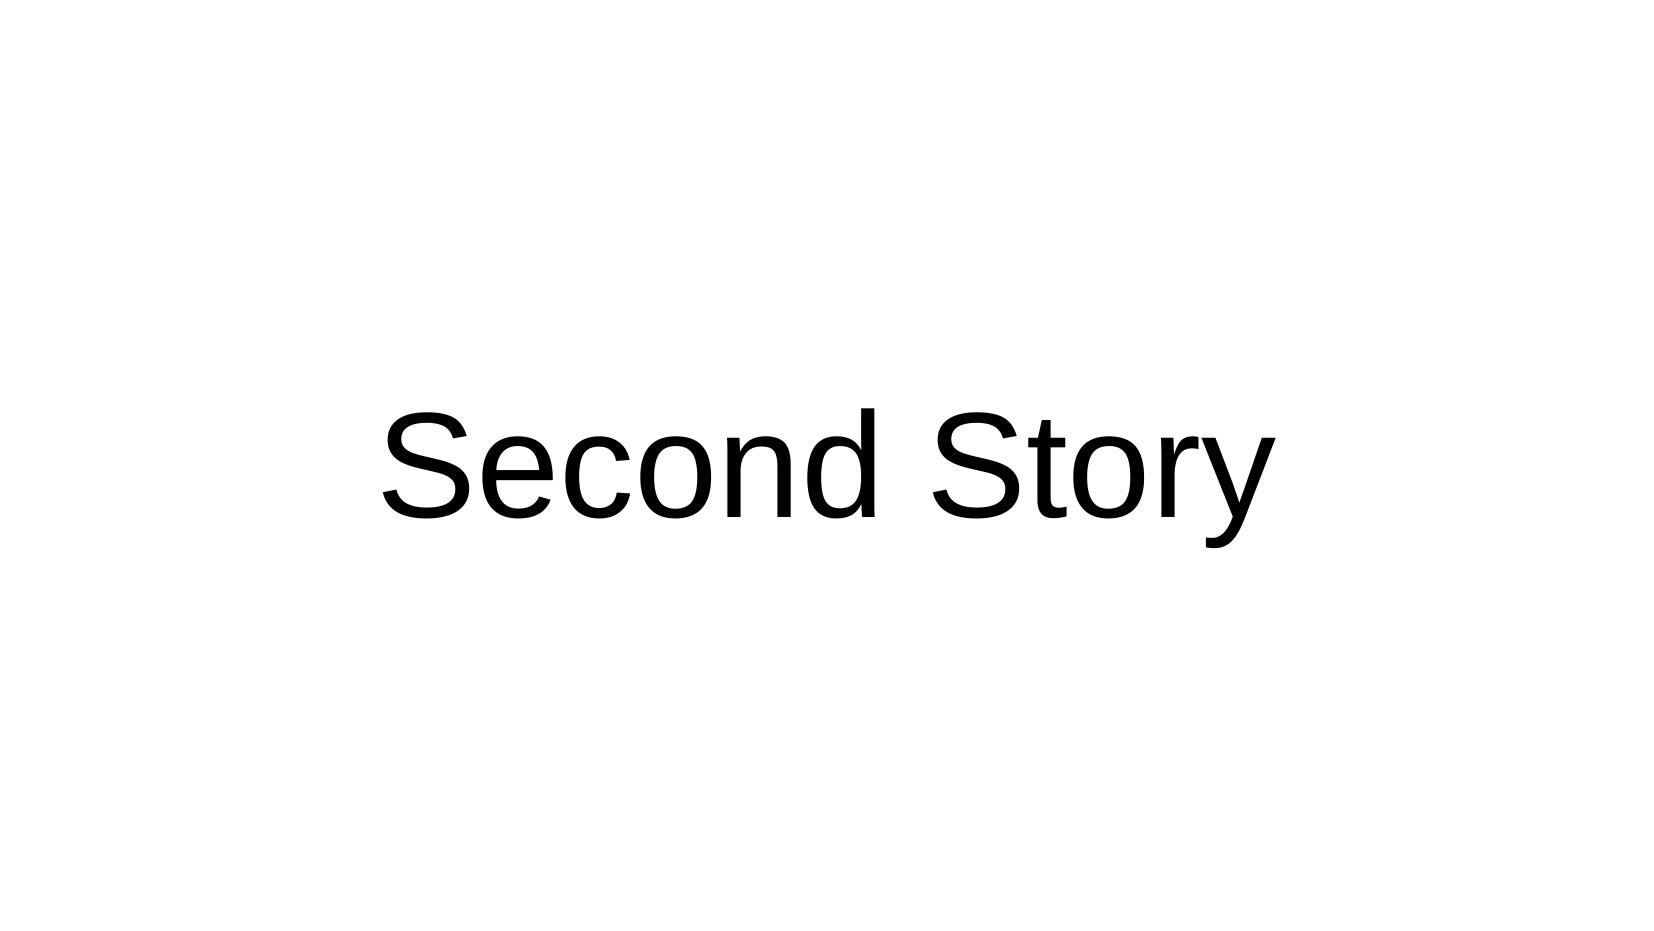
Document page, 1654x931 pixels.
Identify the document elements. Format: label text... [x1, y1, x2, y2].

title Second Story [73, 41, 1581, 890]
